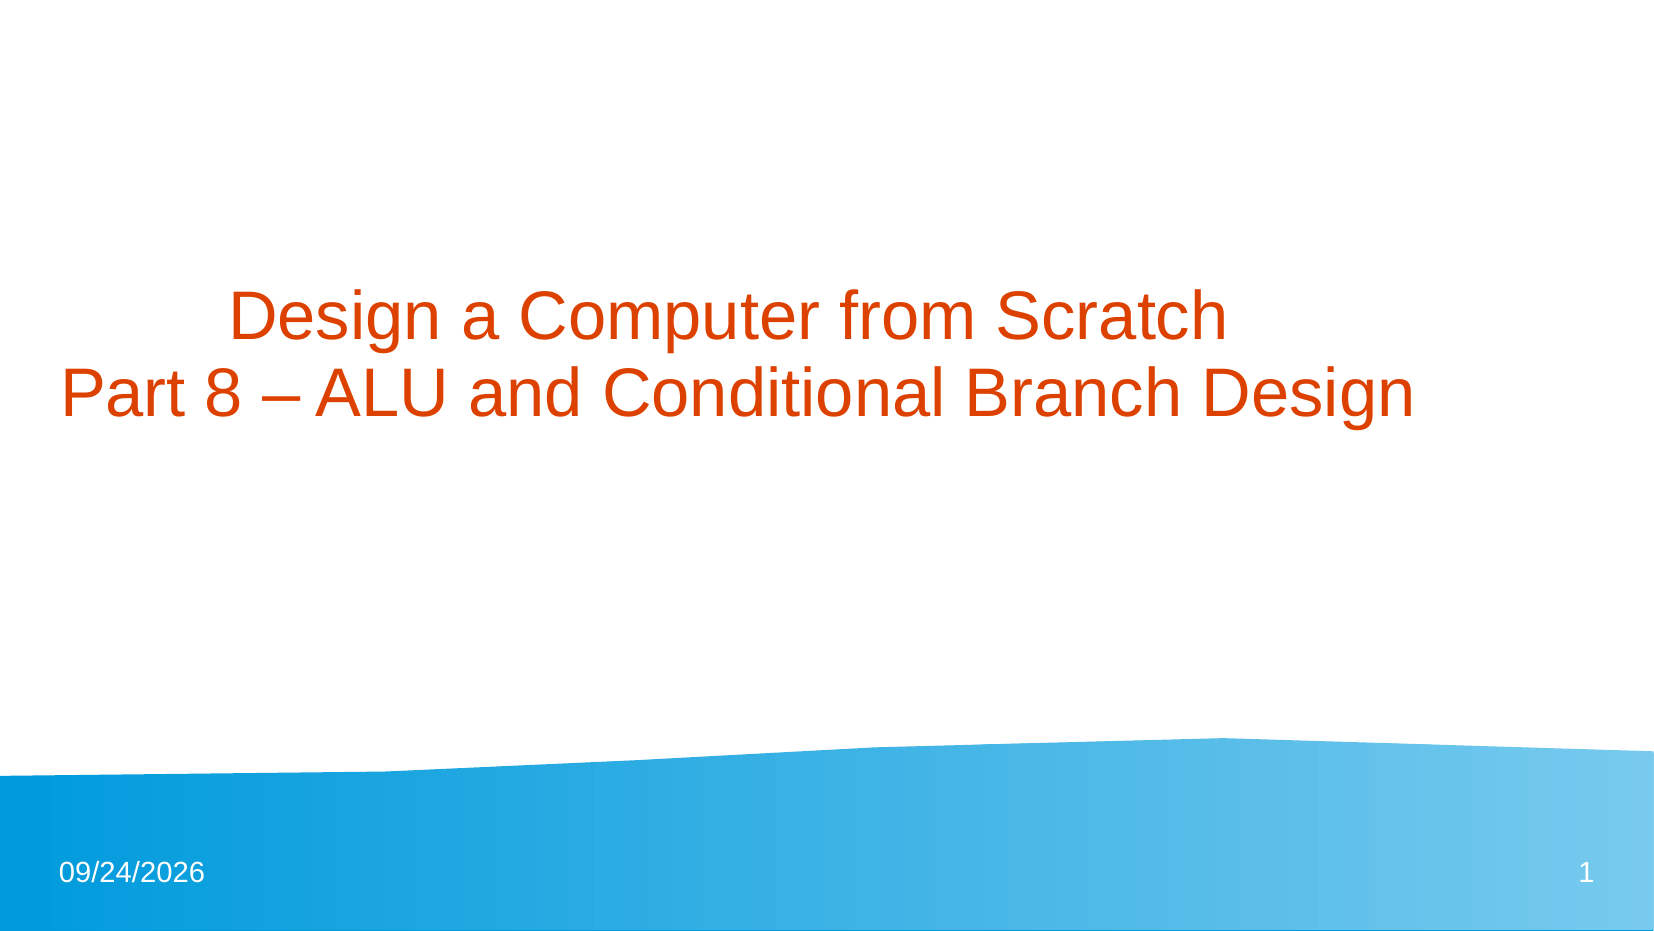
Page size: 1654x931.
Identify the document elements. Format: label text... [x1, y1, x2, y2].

title Design a Computer from Scratch Part 8 – ALU and Conditional Branch Design [0, 265, 1477, 443]
